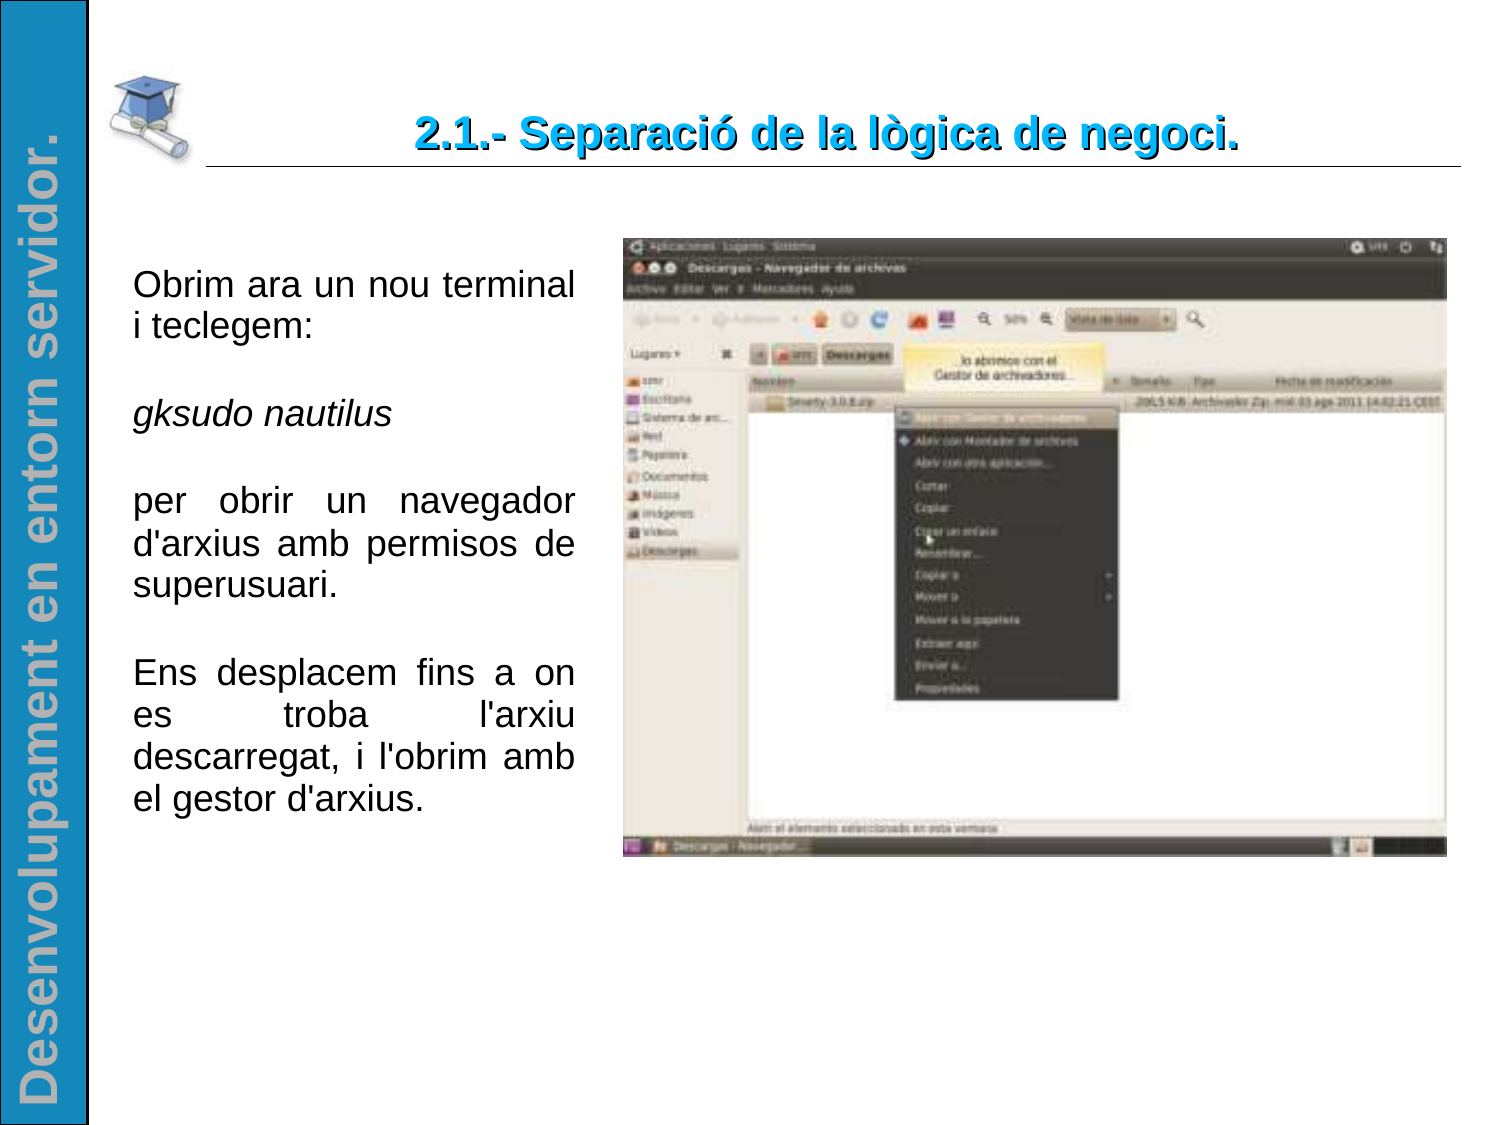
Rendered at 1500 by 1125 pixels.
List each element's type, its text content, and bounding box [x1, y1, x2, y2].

title 2.1.- Separació de la lògica de negoci. [206, 88, 1447, 178]
picture [623, 238, 1447, 857]
text_box Obrim ara un nou terminal i teclegem: gksudo nautilus per obrir un navegador d'arxius amb permisos de superusuari. Ens desplacem fins a on es troba l'arxiu descarregat, i l'obrim amb el gestor d'arxius. [118, 255, 591, 827]
picture [93, 61, 206, 174]
